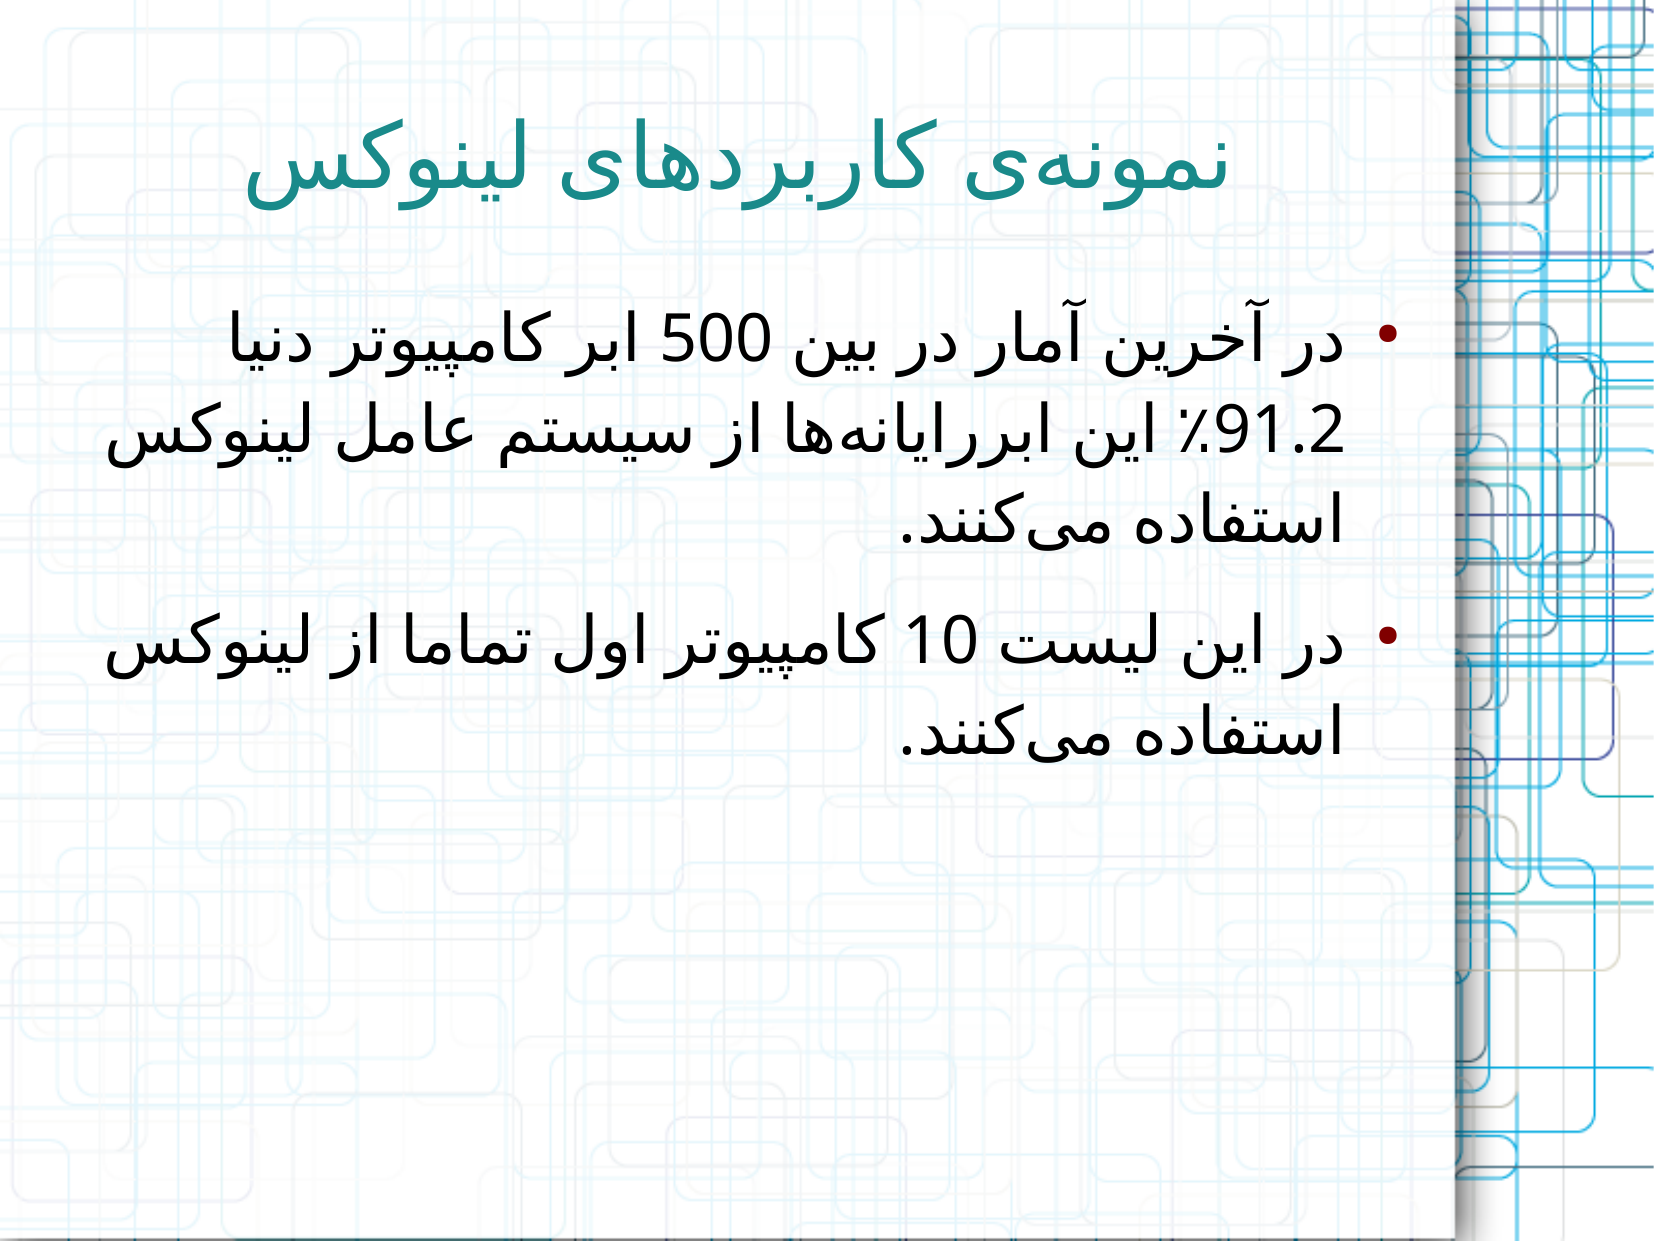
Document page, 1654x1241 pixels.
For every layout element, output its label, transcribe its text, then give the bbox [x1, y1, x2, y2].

title نمونه‌ی کاربردهای لینوکس [59, 49, 1418, 257]
picture [0, 0, 1654, 1241]
list در آخرین آمار در بین 500 ابر کامپیوتر دنیا 91.2٪ این ابررایانه‌ها از سیستم عامل لینوکس استفاده می‌کنند. در این لیست 10 کامپیوتر اول تماما از لینوکس استفاده می‌کنند. [82, 290, 1418, 1010]
